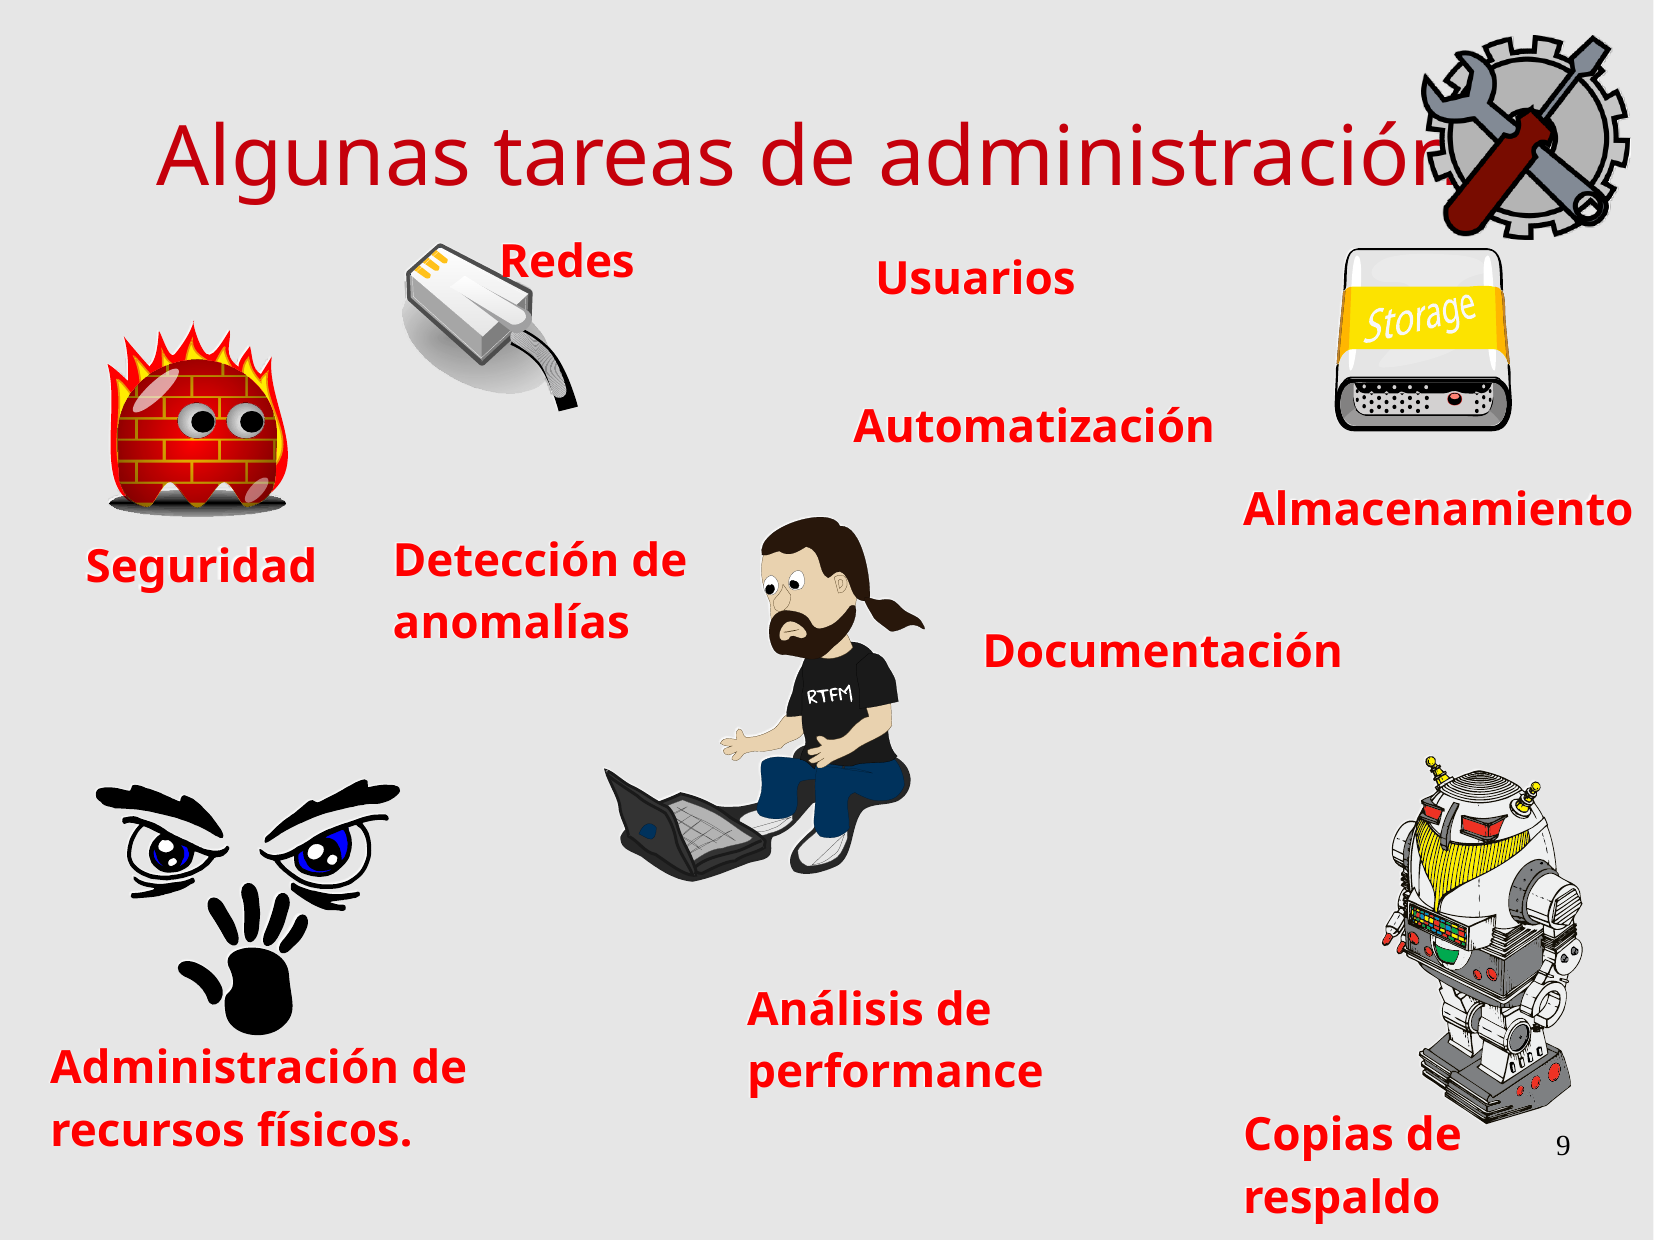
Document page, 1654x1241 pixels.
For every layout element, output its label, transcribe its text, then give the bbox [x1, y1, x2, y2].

picture [578, 507, 957, 886]
picture [87, 318, 308, 524]
text_box Documentación [967, 610, 1344, 677]
text_box Automatización [838, 385, 1211, 452]
picture [389, 224, 579, 414]
text_box Almacenamiento [1228, 468, 1628, 535]
picture [1381, 755, 1583, 1125]
text_box Copias de respaldo [1228, 1094, 1493, 1211]
picture [70, 773, 426, 1027]
text_box Seguridad [70, 525, 329, 591]
picture [1421, 35, 1630, 240]
text_box Usuarios [860, 238, 1088, 305]
text_box Administración de recursos físicos. [35, 1027, 481, 1144]
title Algunas tareas de administración [65, 49, 1554, 257]
text_box Análisis de performance [732, 968, 1045, 1085]
picture [1334, 248, 1512, 432]
text_box Redes [484, 220, 655, 287]
text_box Detección de anomalías [377, 519, 711, 636]
